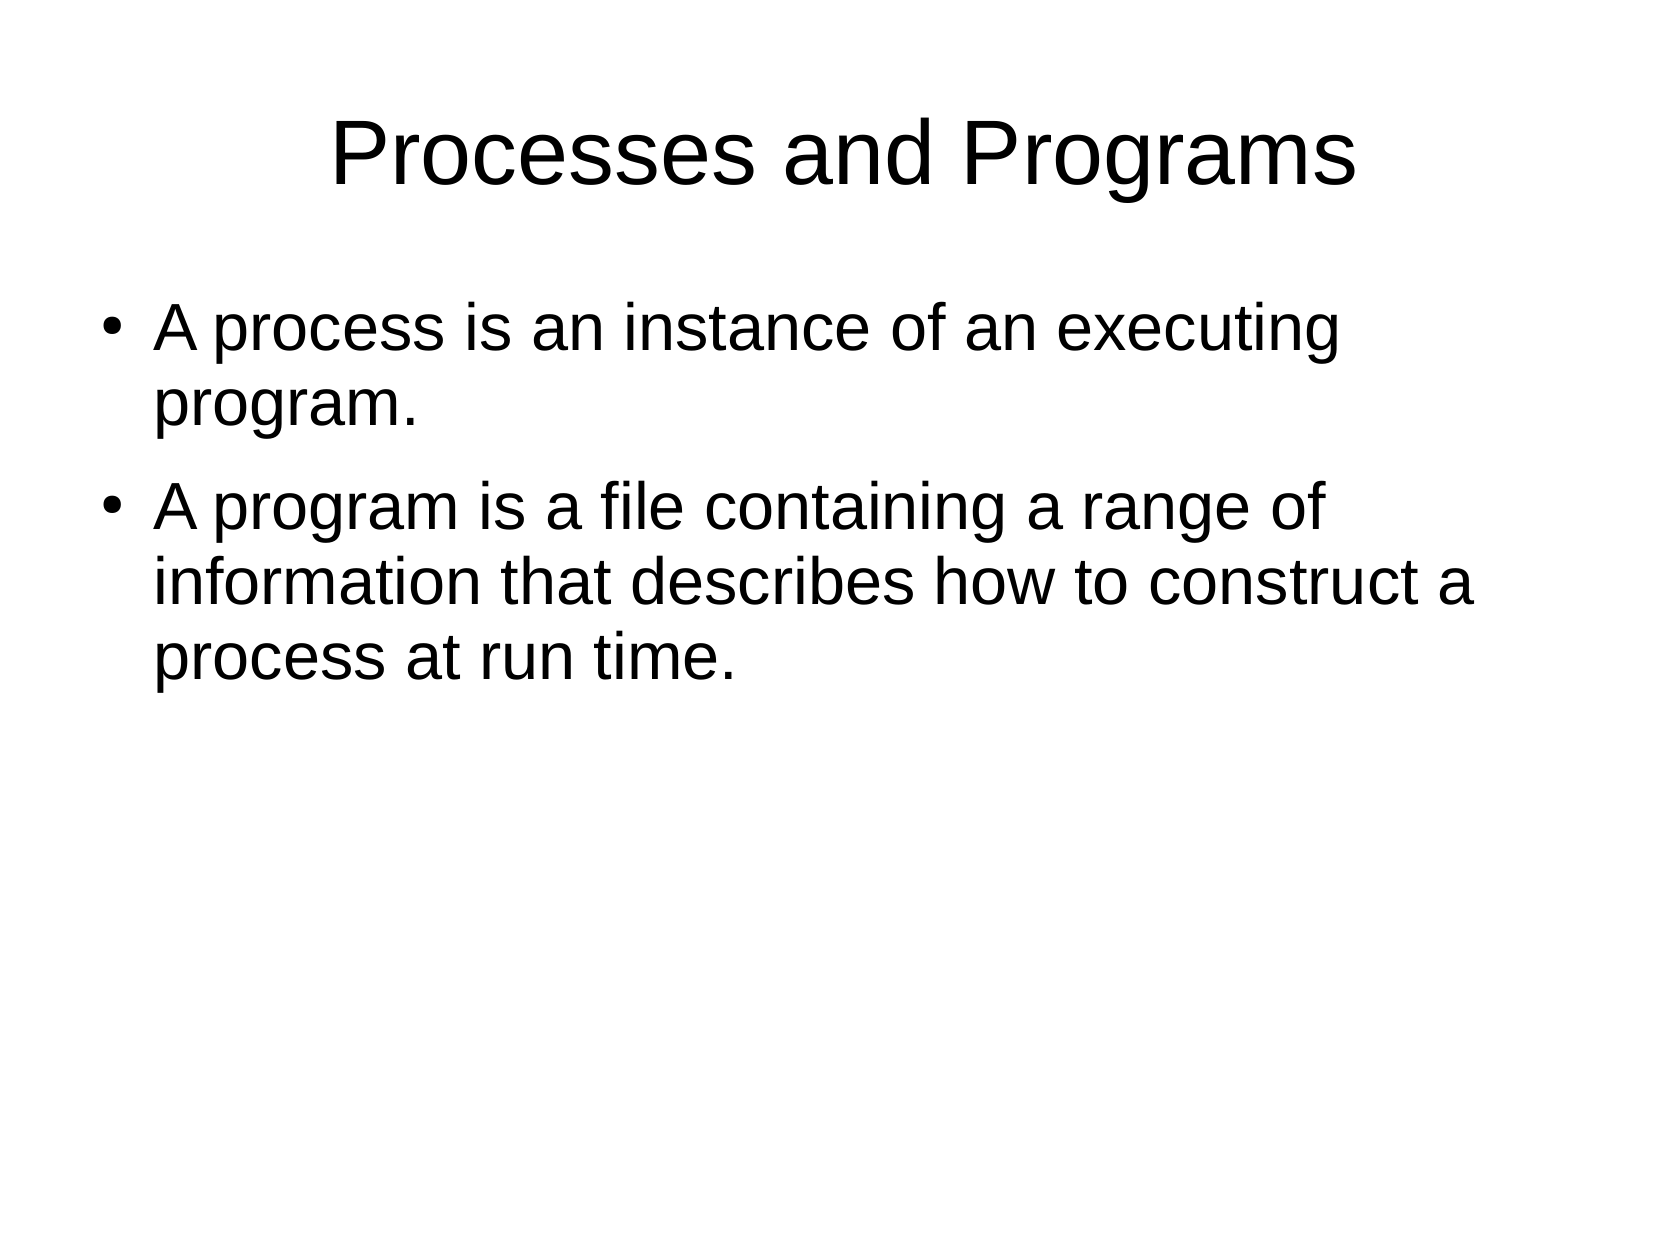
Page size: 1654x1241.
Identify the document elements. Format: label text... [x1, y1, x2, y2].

list A process is an instance of an executing program. A program is a file containing a range of information that describes how to construct a process at run time. [82, 290, 1571, 1010]
title Processes and Programs [82, 49, 1571, 257]
